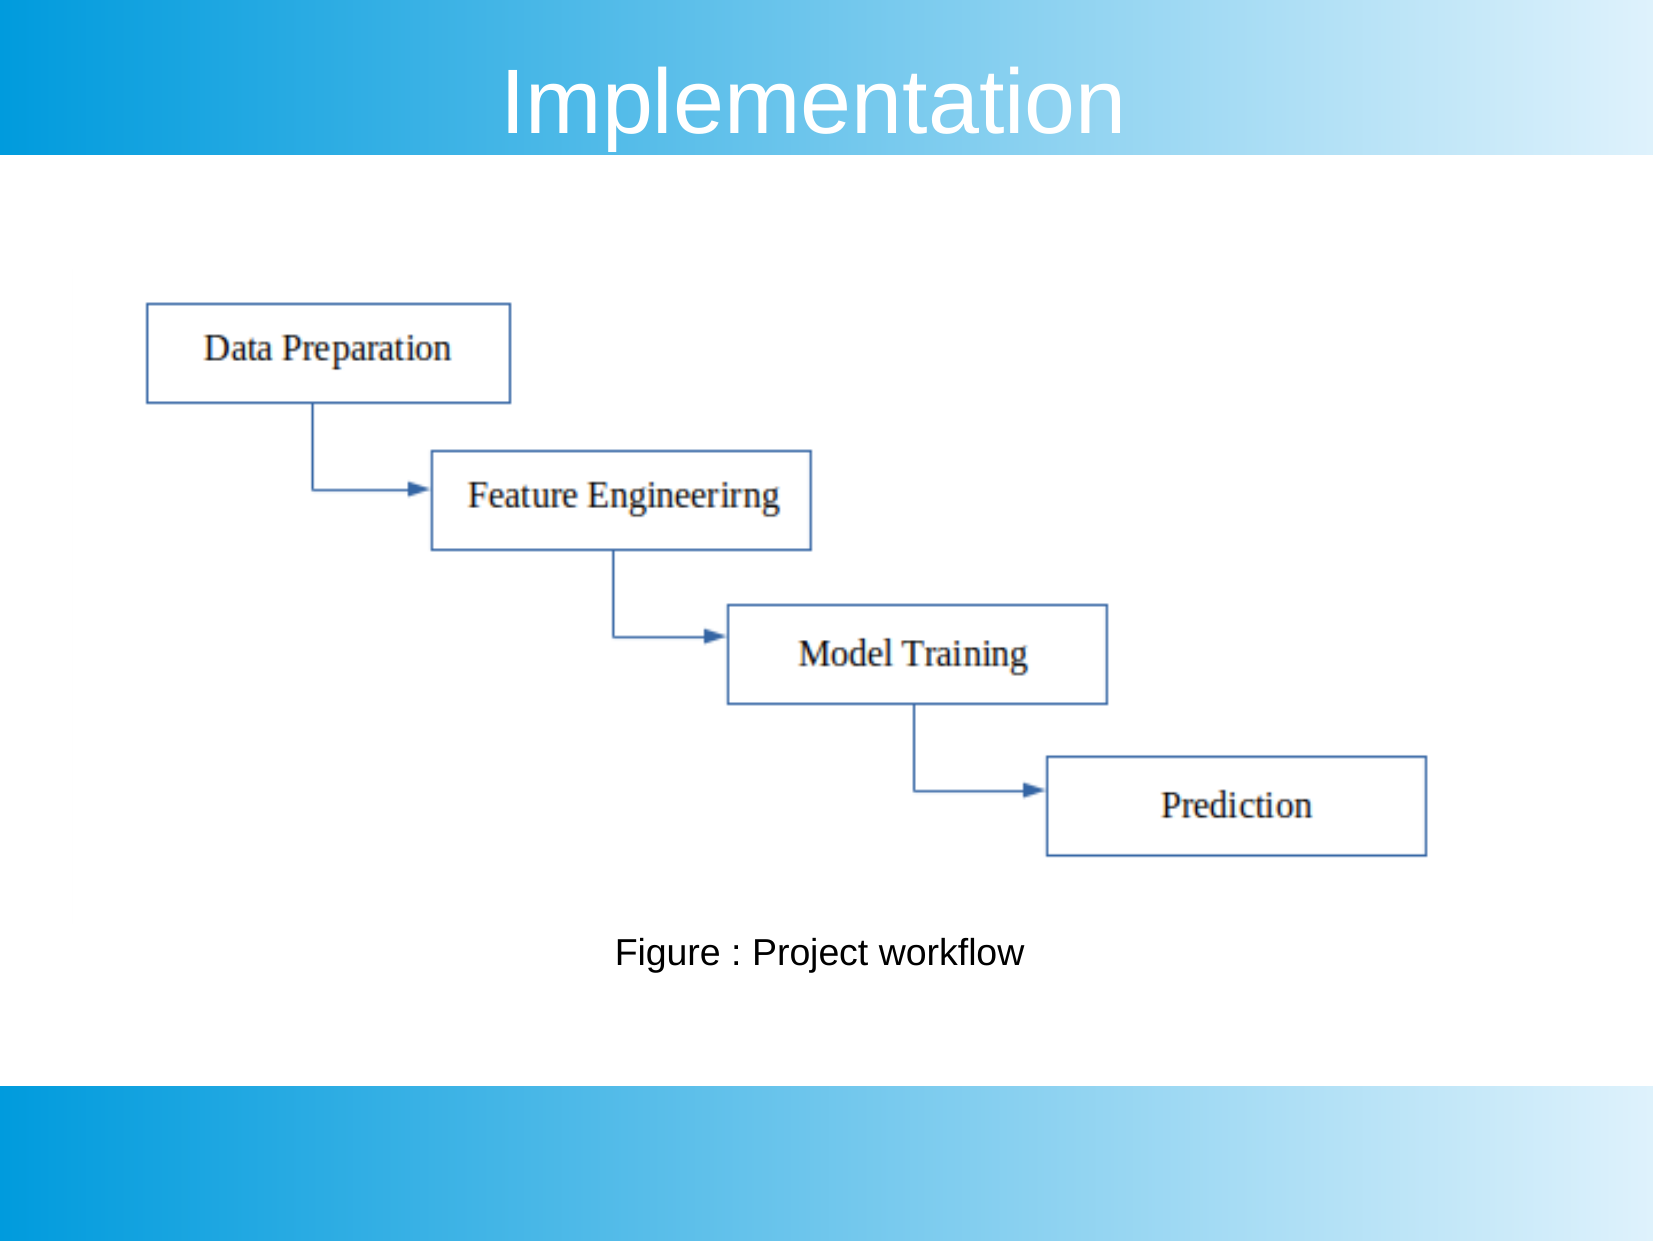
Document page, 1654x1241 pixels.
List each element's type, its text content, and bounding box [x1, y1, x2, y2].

picture [71, 269, 1561, 924]
title Implementation [82, 49, 1571, 155]
text_box Figure : Project workflow [600, 923, 1456, 981]
